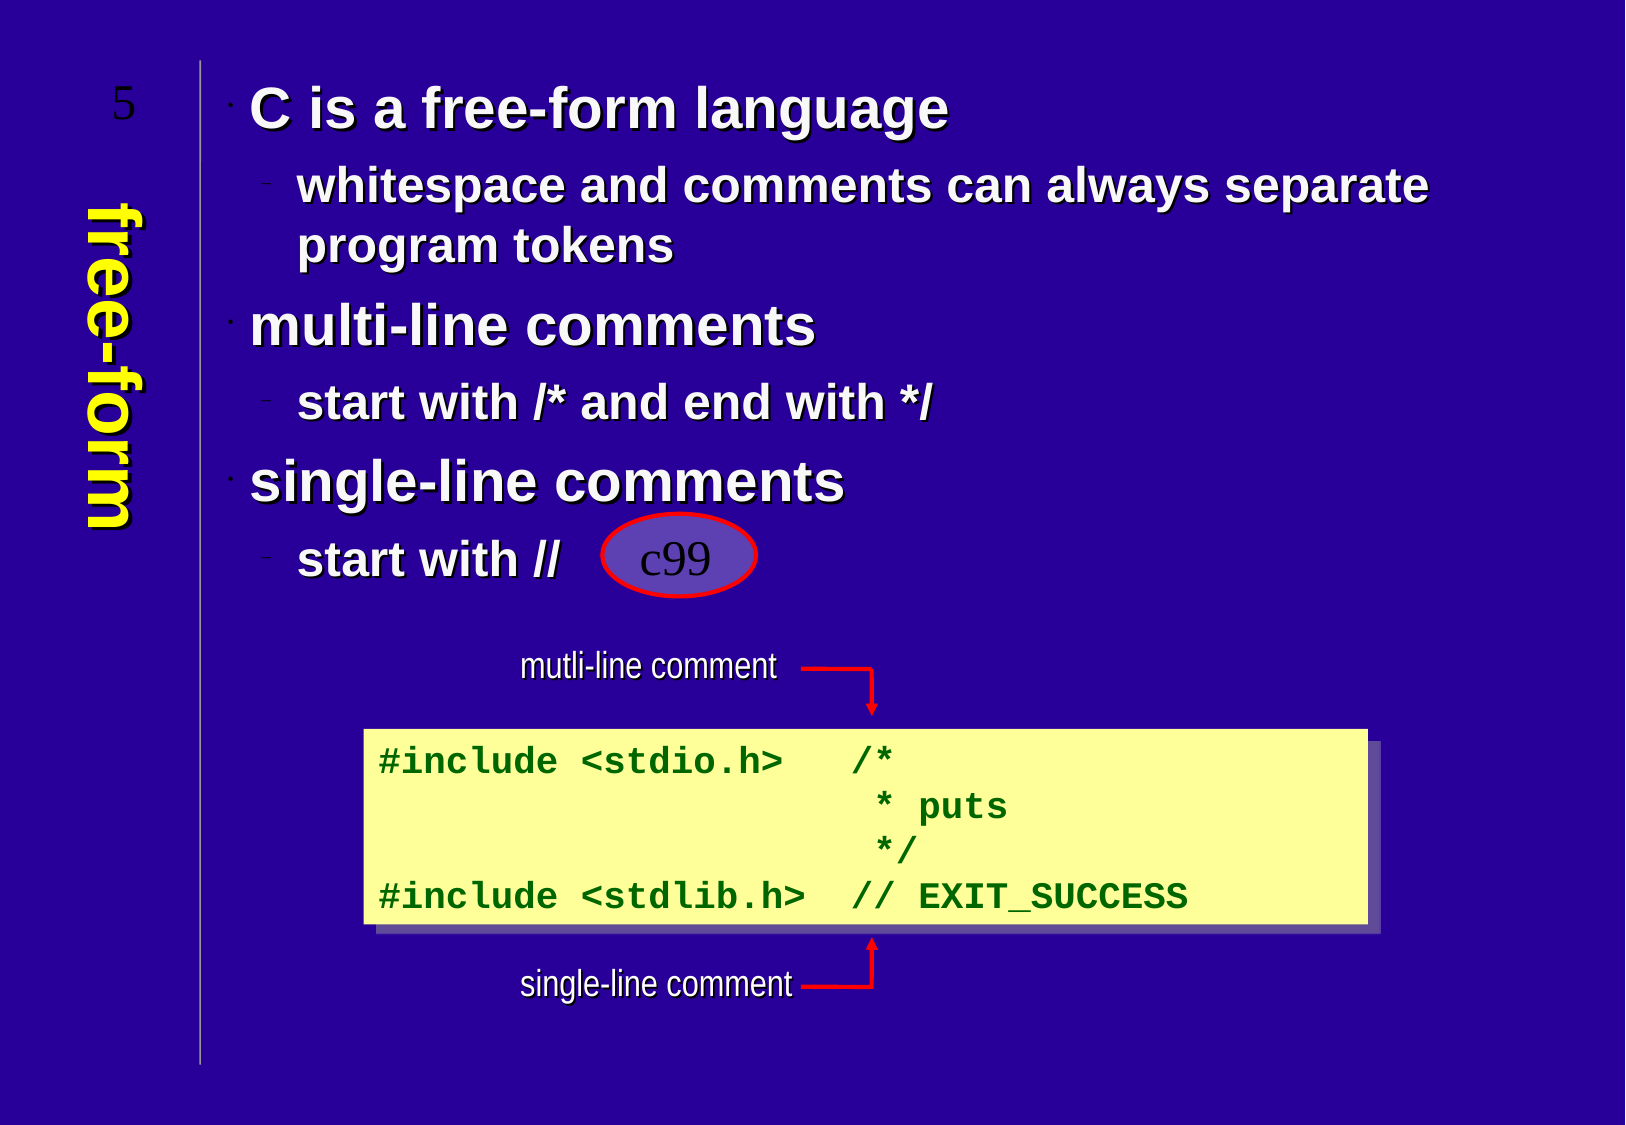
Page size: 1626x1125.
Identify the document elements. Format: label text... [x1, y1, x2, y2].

text_box #include <stdio.h> /* * puts */ #include <stdlib.h> // EXIT_SUCCESS [363, 728, 1368, 925]
text_box c99 [602, 513, 756, 597]
list C is a free-form language whitespace and comments can always separate program tokens multi-line comments start with /* and end with */ single-line comments start with // [212, 62, 1550, 1063]
title free-form [50, 187, 188, 1063]
text_box mutli-line comment [505, 633, 801, 694]
text_box single-line comment [505, 951, 919, 1012]
